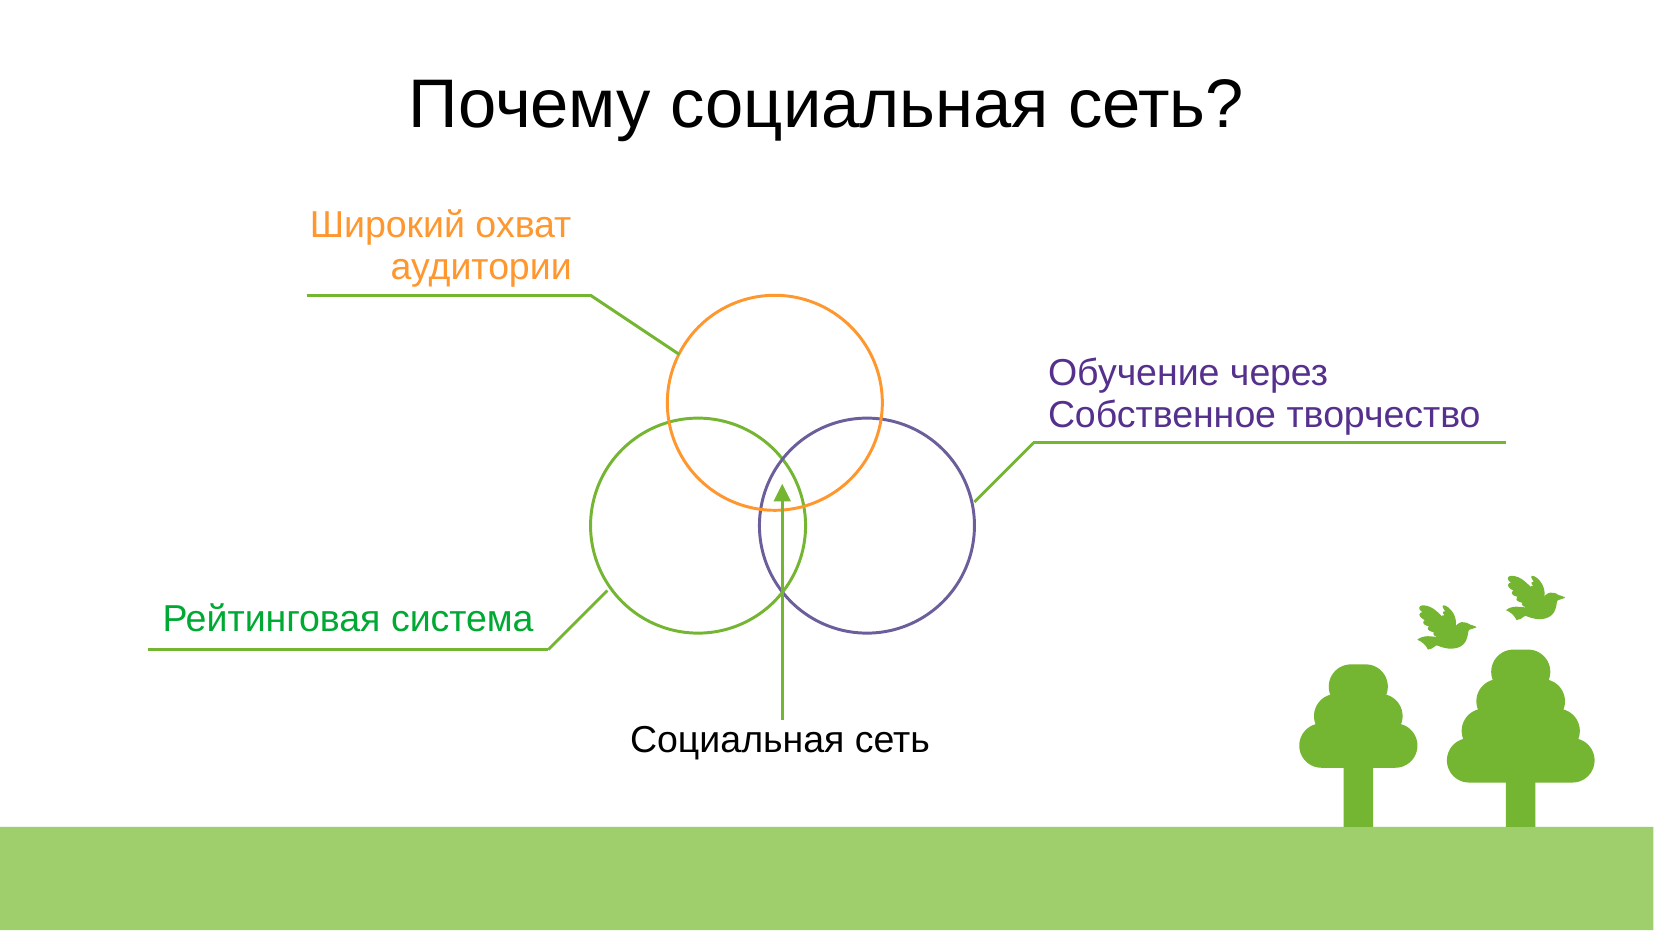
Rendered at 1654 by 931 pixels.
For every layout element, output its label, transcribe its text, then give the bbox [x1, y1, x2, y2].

text_box Социальная сеть [615, 710, 945, 768]
text_box Рейтинговая система [147, 590, 549, 648]
text_box Обучение через Собственное творчество [1033, 344, 1496, 441]
title Почему социальная сеть? [88, 29, 1565, 178]
text_box Широкий охват аудитории [295, 196, 587, 296]
